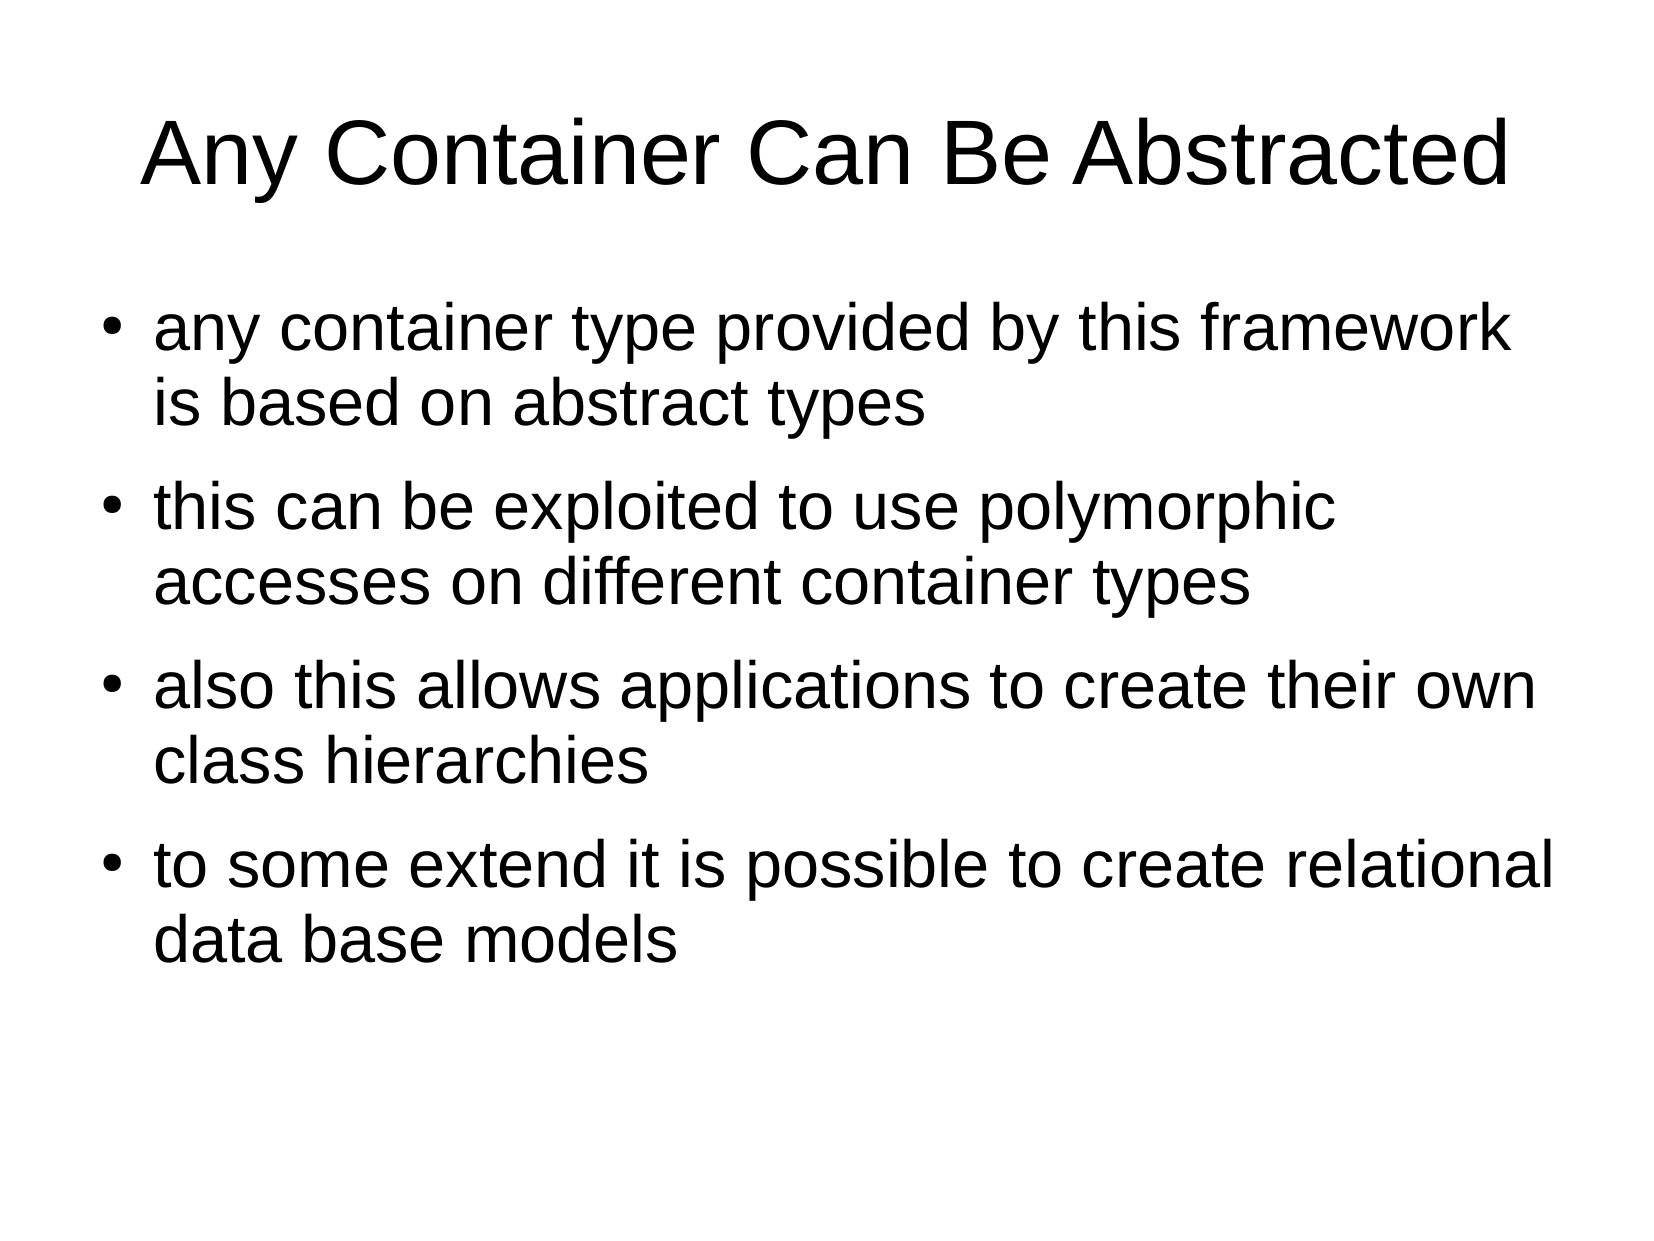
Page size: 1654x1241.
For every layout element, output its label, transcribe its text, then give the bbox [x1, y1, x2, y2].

title Any Container Can Be Abstracted [82, 49, 1571, 257]
list any container type provided by this framework is based on abstract types this can be exploited to use polymorphic accesses on different container types also this allows applications to create their own class hierarchies to some extend it is possible to create relational data base models [82, 290, 1571, 1010]
